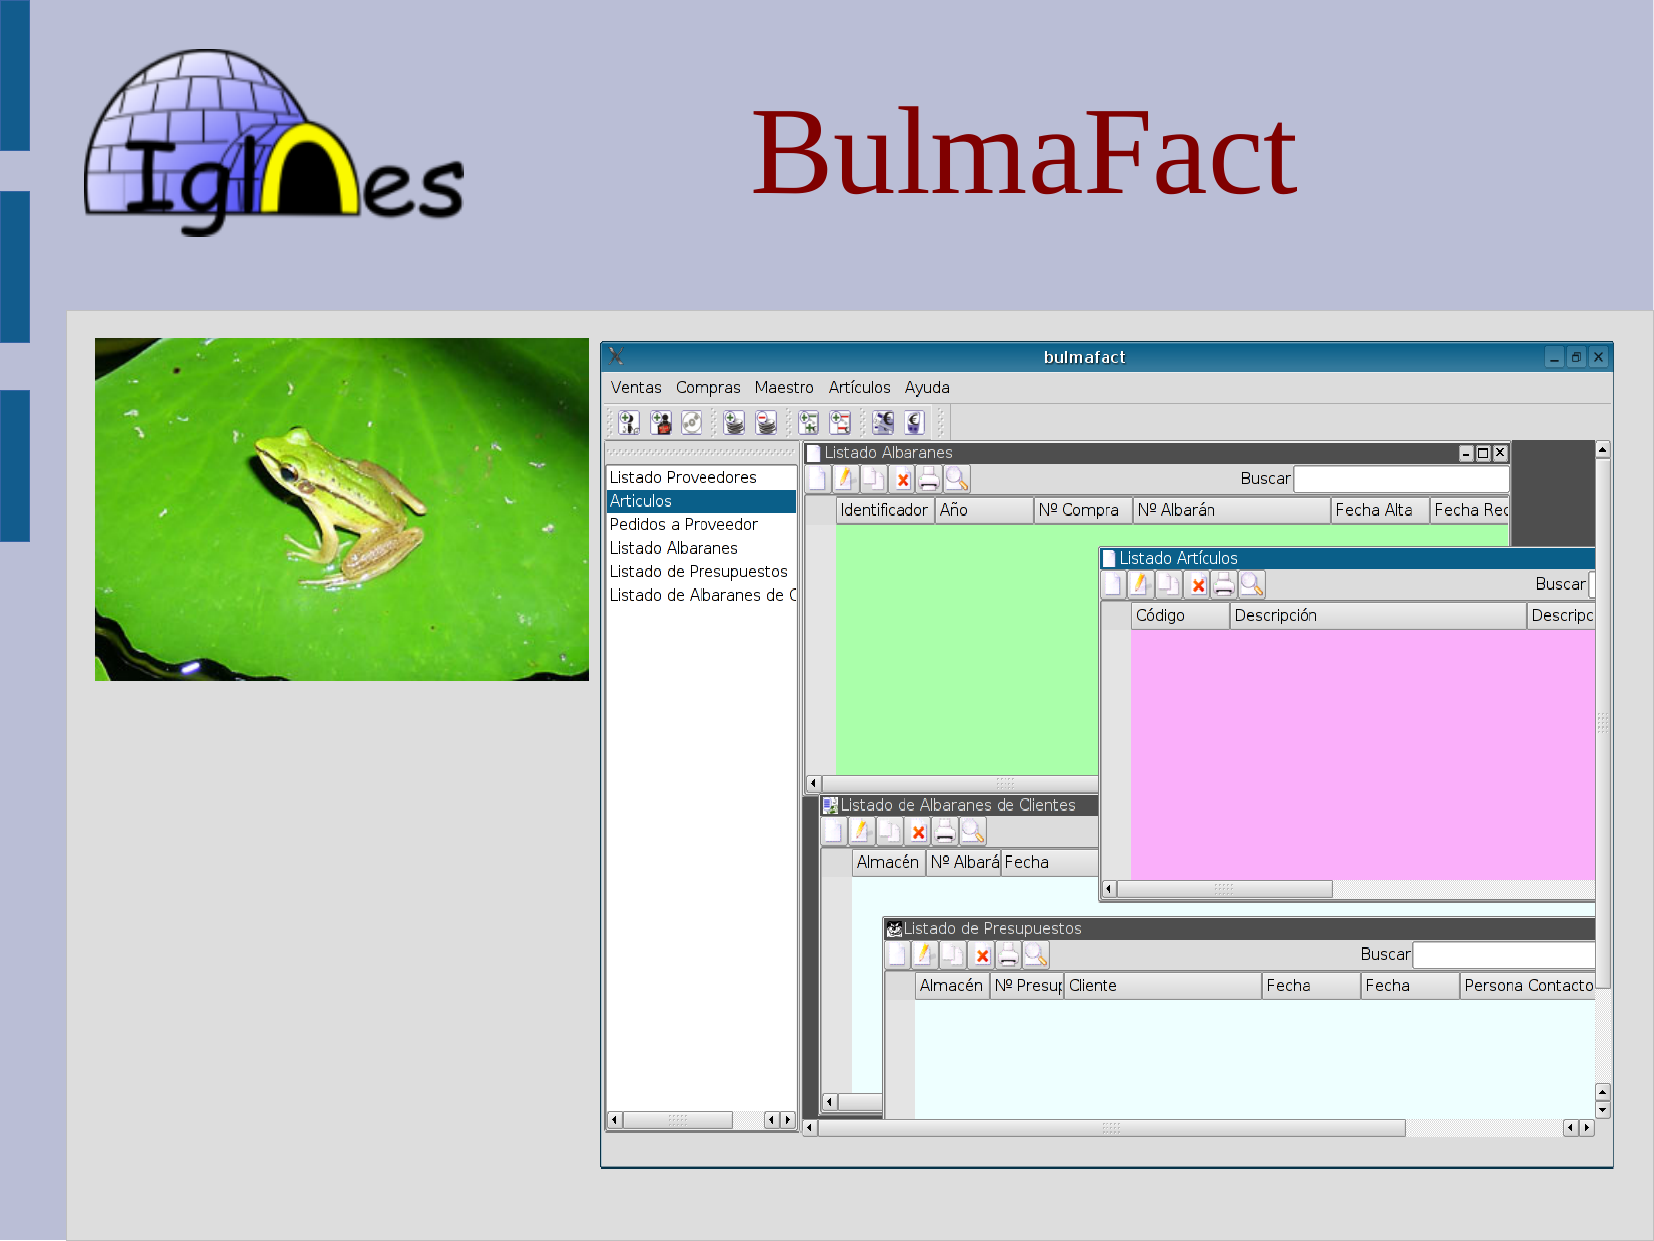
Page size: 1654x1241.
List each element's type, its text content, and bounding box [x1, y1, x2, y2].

picture [84, 49, 464, 237]
picture [95, 338, 589, 681]
text_box BulmaFact [439, 81, 1610, 255]
picture [602, 347, 1614, 1166]
